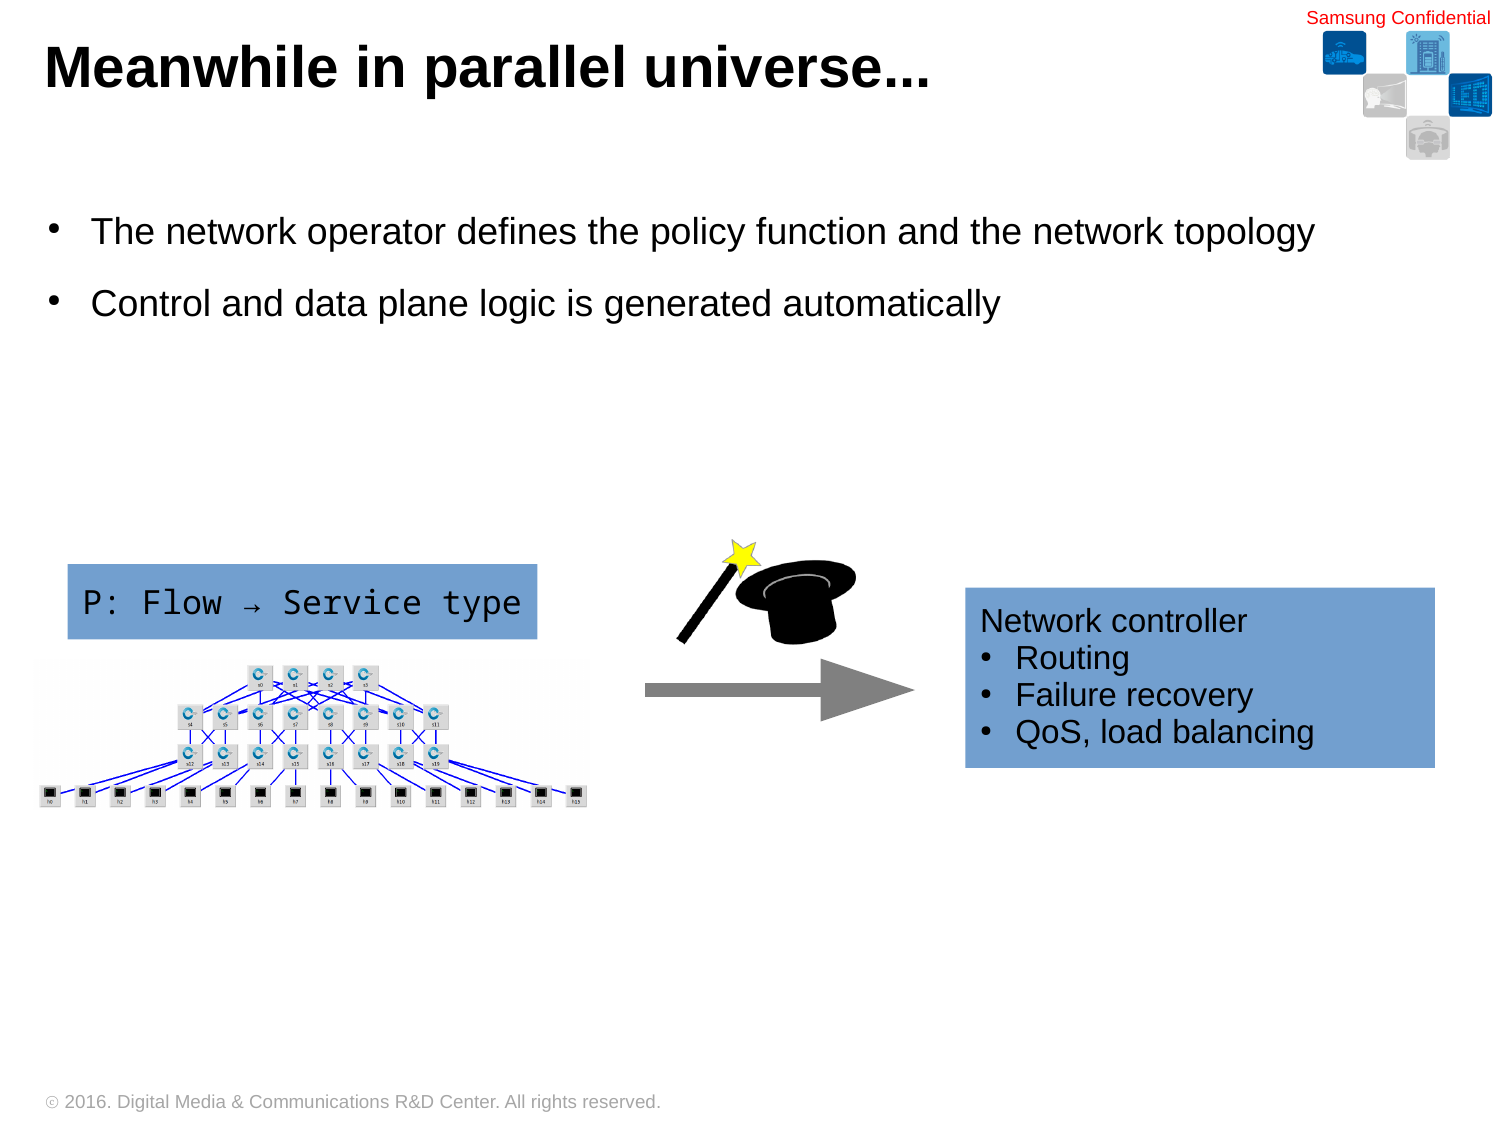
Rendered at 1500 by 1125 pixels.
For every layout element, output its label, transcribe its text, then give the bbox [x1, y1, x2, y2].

picture [675, 539, 856, 646]
title Meanwhile in parallel universe... [29, 20, 1380, 108]
text_box P: Flow → Service type [67, 564, 538, 633]
text_box Network controller Routing Failure recovery QoS, load balancing [965, 587, 1435, 768]
picture [1321, 30, 1493, 160]
picture [33, 659, 590, 811]
list The network operator defines the policy function and the network topology Control and data plane logic is generated automatically [47, 180, 1446, 346]
